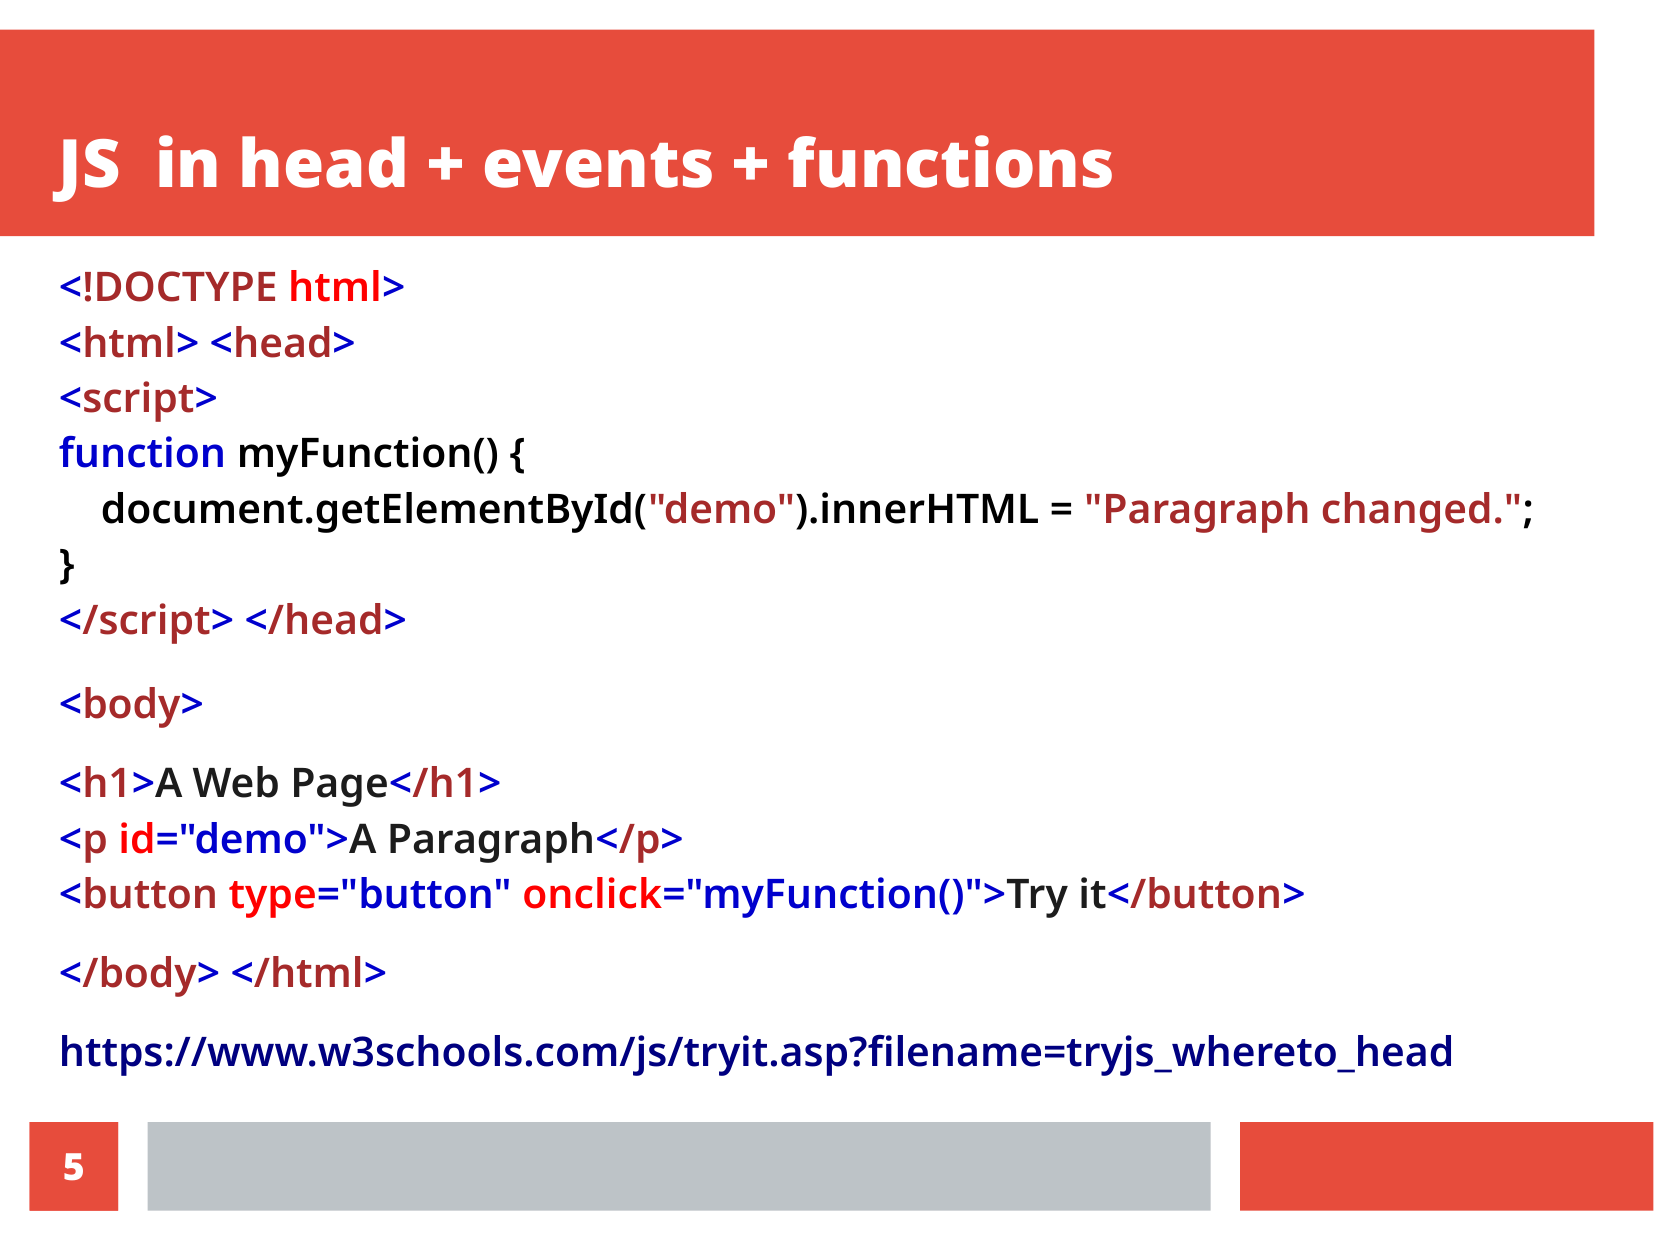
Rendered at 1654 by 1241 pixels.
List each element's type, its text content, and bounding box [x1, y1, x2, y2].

list <!DOCTYPE html> <html> <head> <script> function myFunction() { document.getElementById("demo").innerHTML = "Paragraph changed."; } </script> </head> <body> <h1>A Web Page</h1> <p id="demo">A Paragraph</p> <button type="button" onclick="myFunction()">Try it</button> </body> </html> https://www.w3schools.com/js/tryit.asp?filename=tryjs_whereto_head [59, 257, 1565, 1093]
title JS in head + events + functions [59, 59, 1595, 207]
